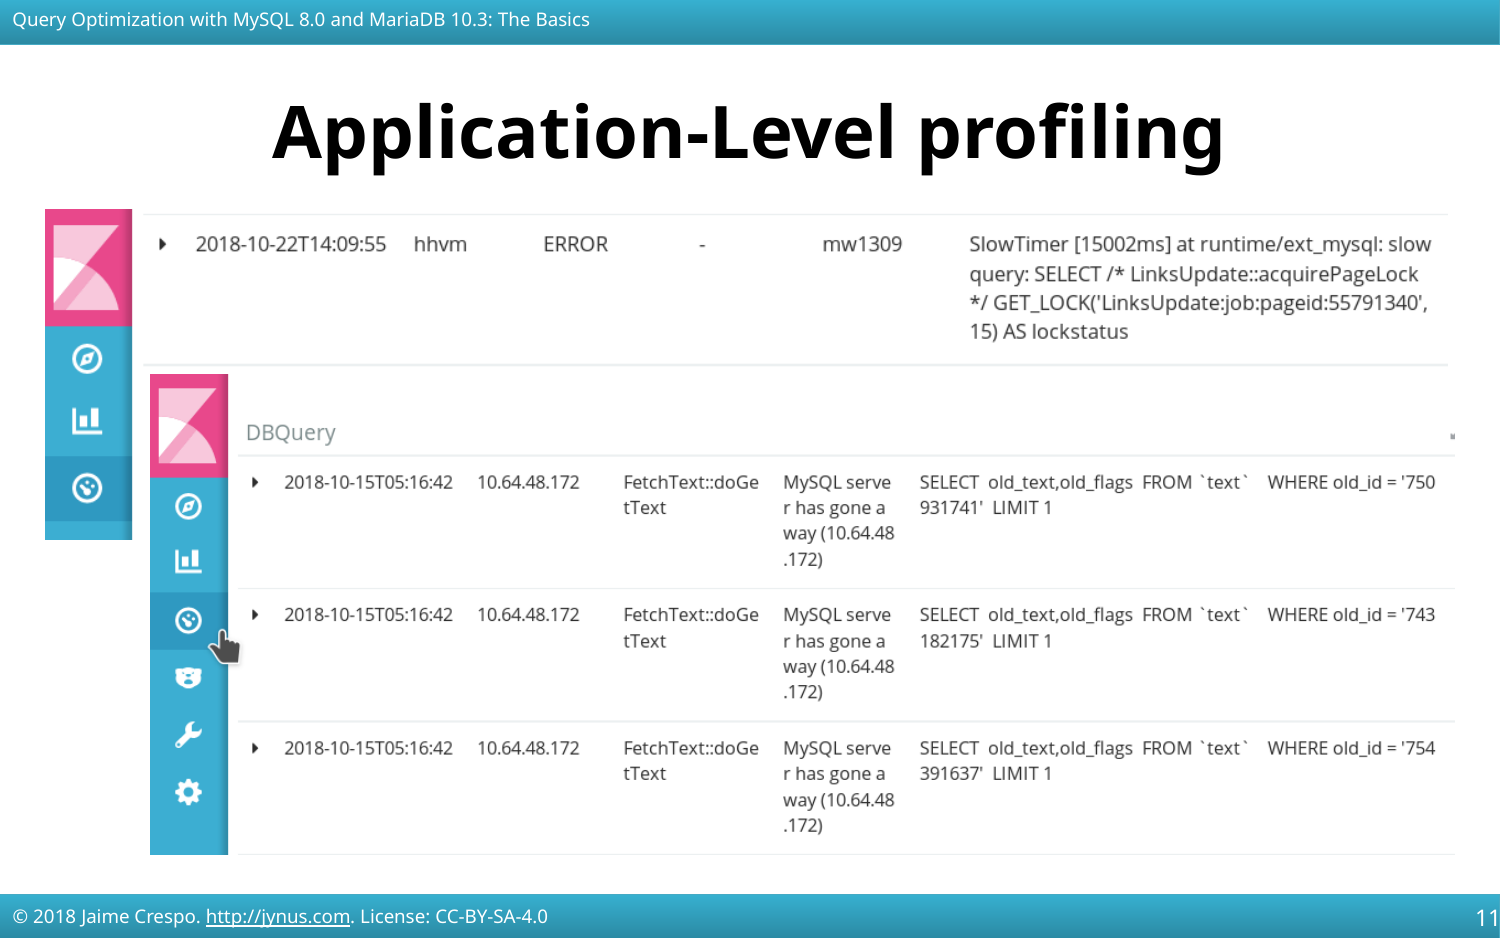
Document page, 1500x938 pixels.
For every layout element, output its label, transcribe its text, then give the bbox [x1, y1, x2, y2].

slide_number [1389, 896, 1490, 935]
title Application-Level profiling [75, 41, 1425, 209]
picture [45, 209, 1455, 856]
